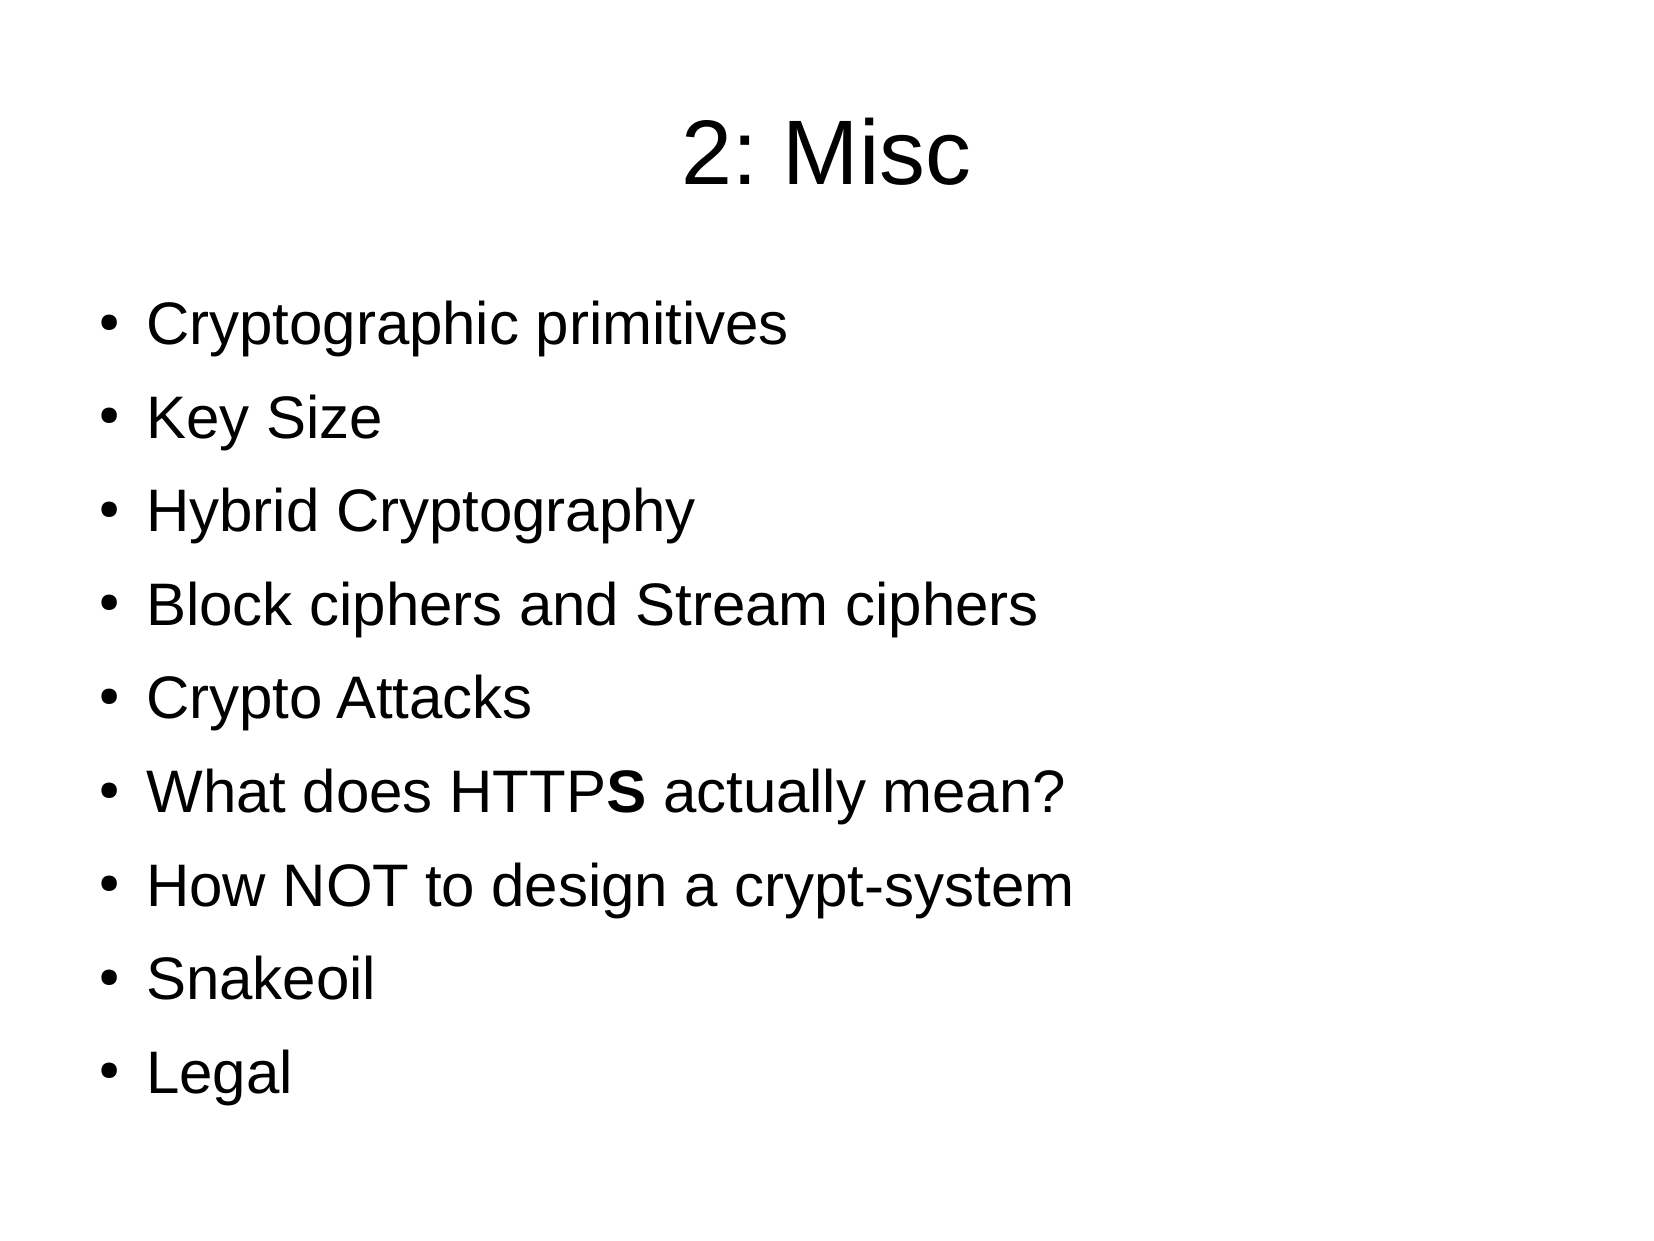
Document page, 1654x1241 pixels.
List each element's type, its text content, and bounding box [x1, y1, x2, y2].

title 2: Misc [82, 56, 1571, 250]
list Cryptographic primitives Key Size Hybrid Cryptography Block ciphers and Stream ciphers Crypto Attacks What does HTTPS actually mean? How NOT to design a crypt-system Snakeoil Legal [82, 290, 1571, 1109]
